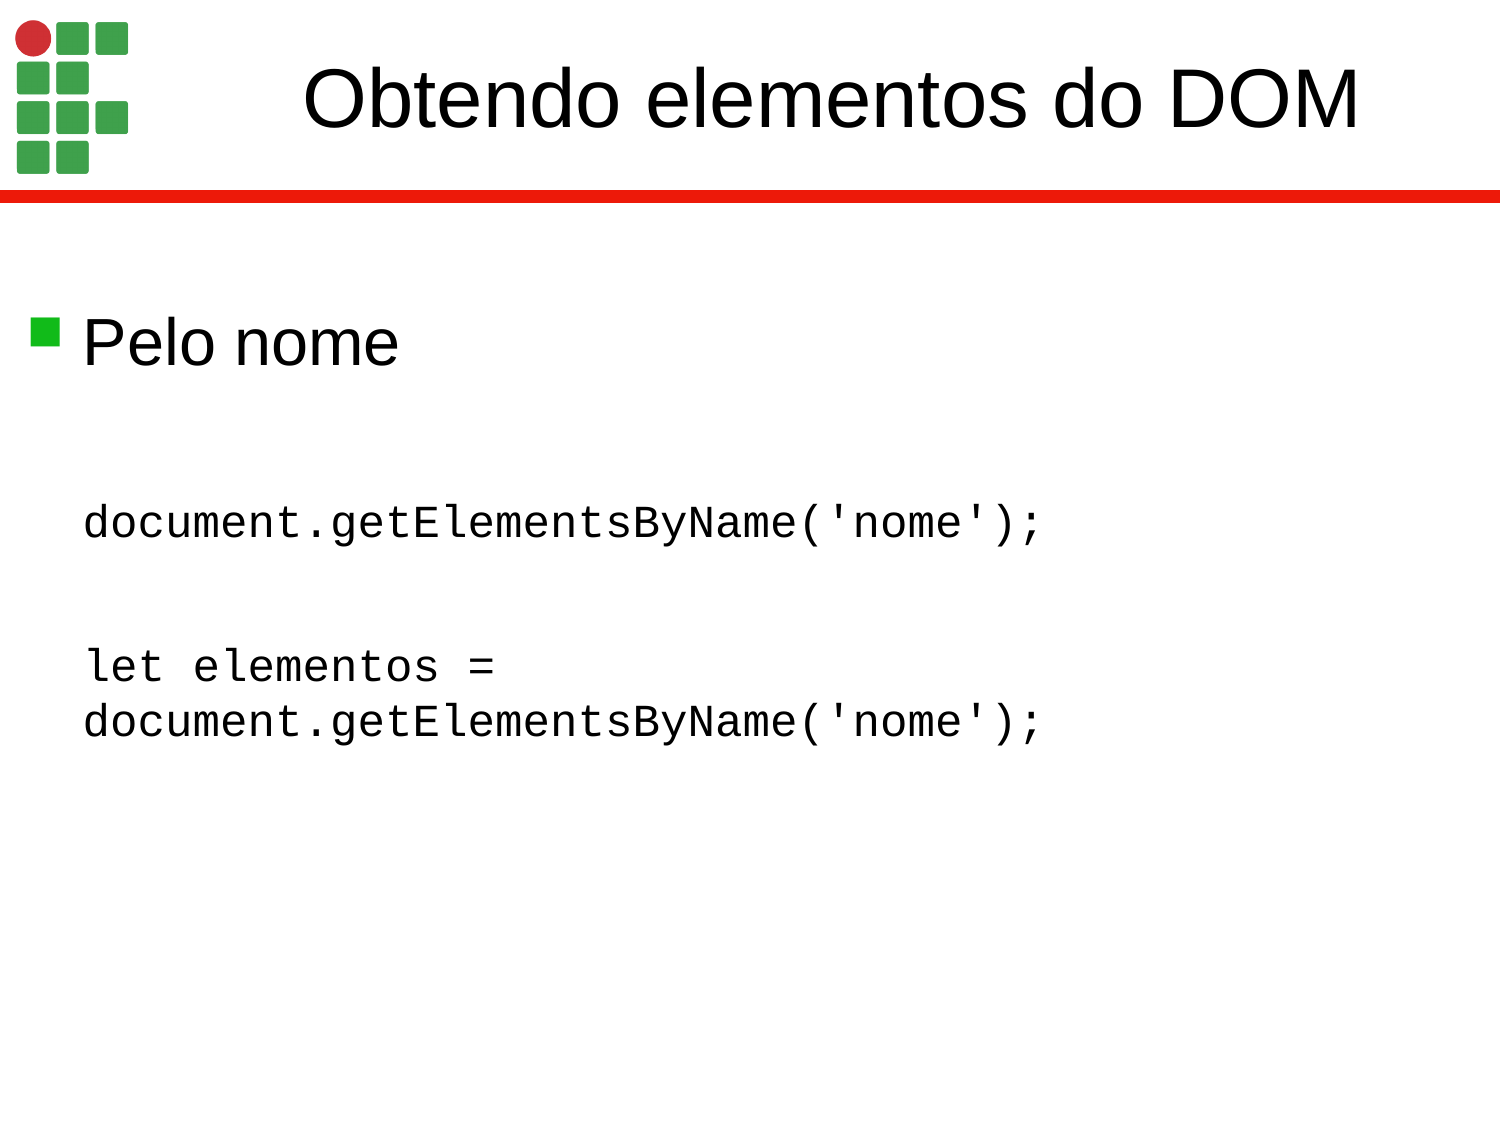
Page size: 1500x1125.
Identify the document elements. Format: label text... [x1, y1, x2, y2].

picture [14, 16, 130, 178]
title Obtendo elementos do DOM [165, 0, 1500, 202]
list Pelo nome document.getElementsByName('nome'); let elementos = document.getElementsByName('nome'); [11, 207, 1500, 1087]
